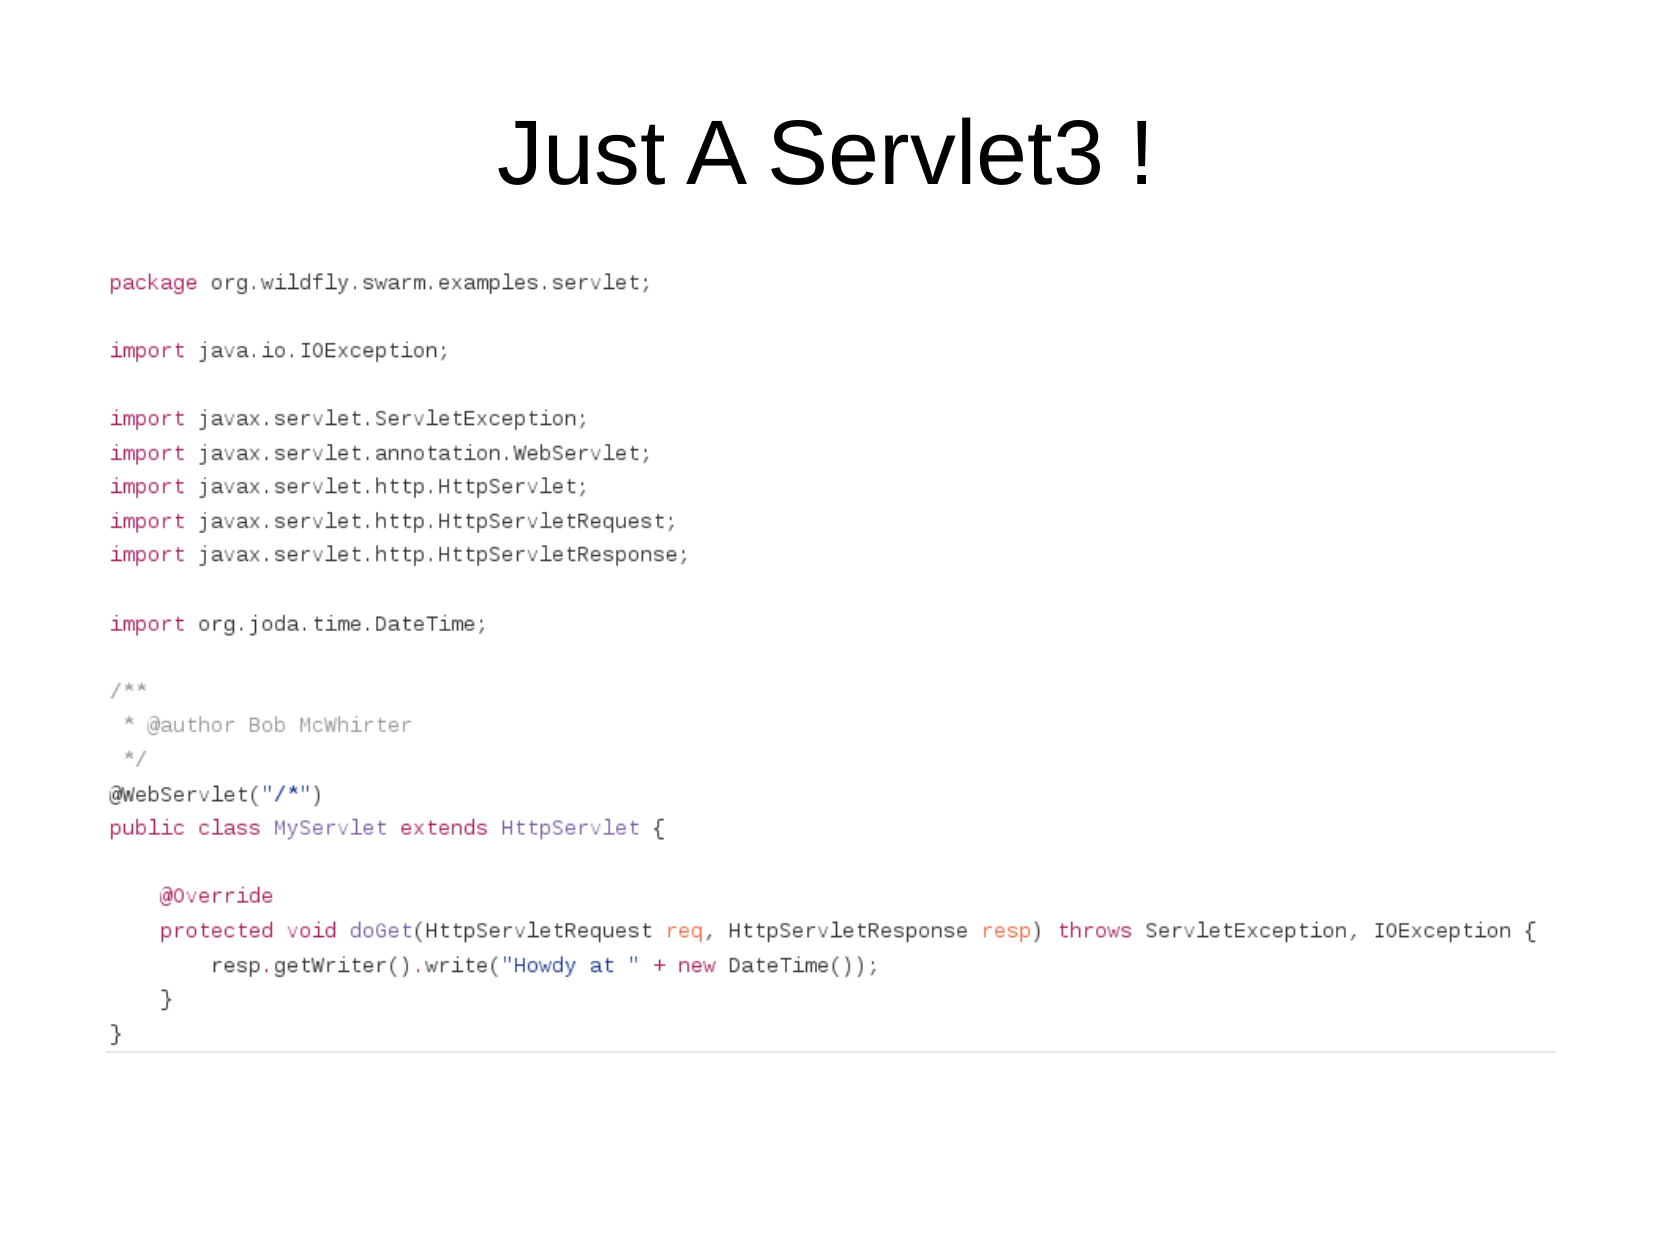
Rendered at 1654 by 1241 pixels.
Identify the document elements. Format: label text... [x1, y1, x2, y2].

title Just A Servlet3 ! [82, 49, 1571, 257]
picture [105, 269, 1556, 1061]
